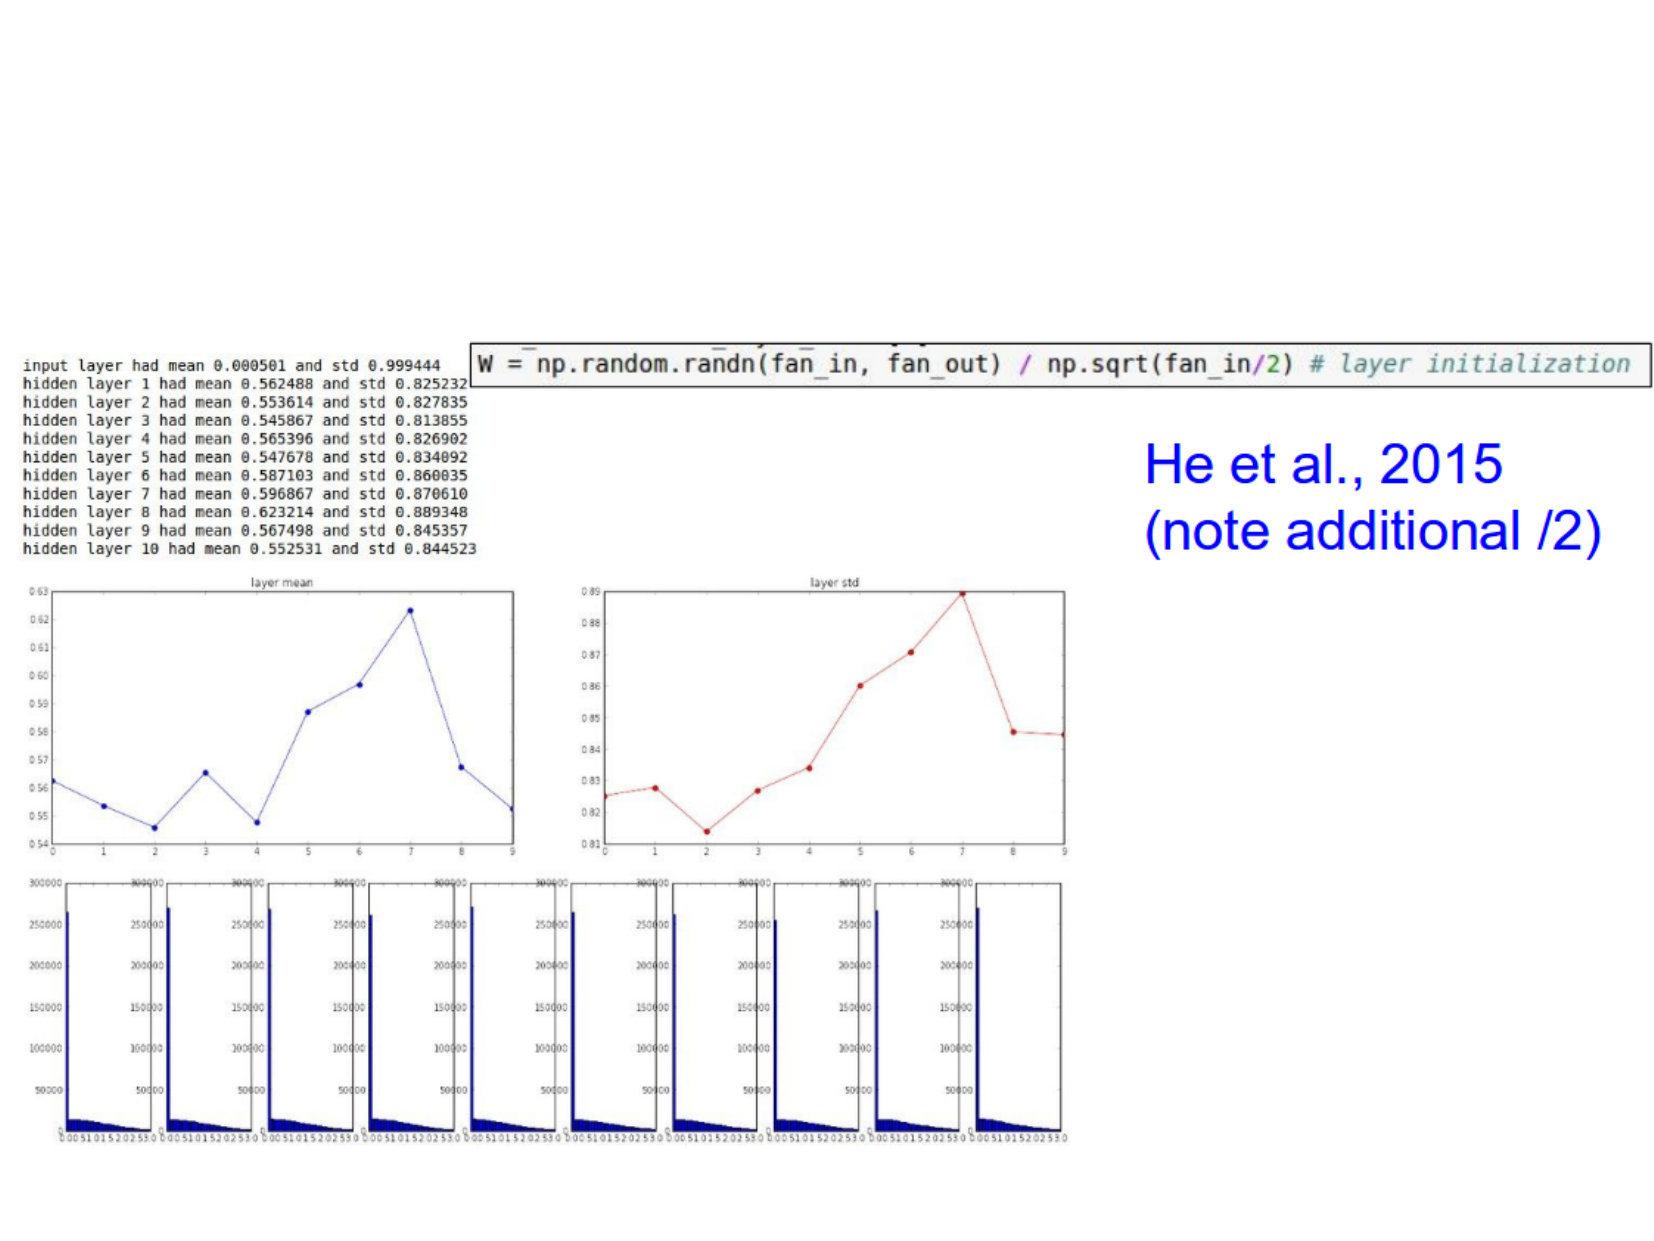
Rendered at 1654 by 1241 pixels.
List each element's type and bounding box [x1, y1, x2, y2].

picture [0, 330, 1654, 1162]
